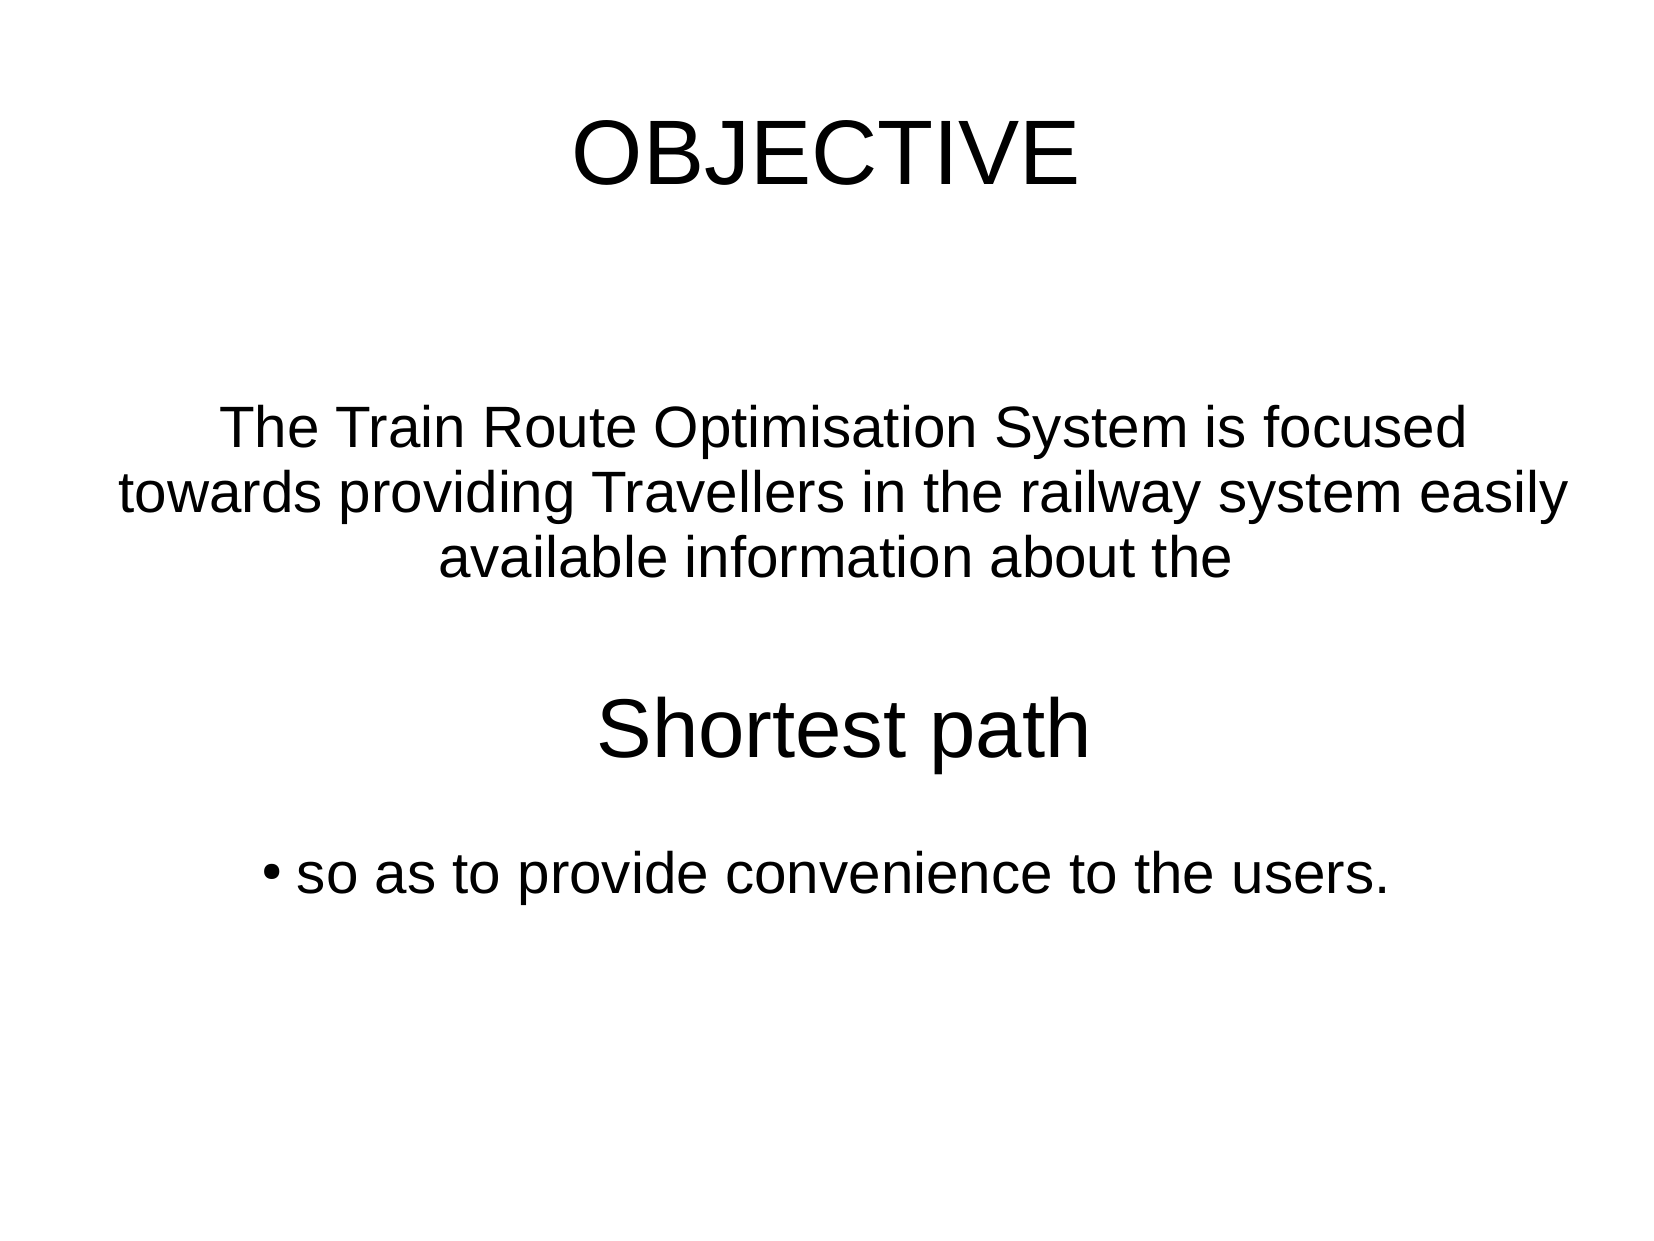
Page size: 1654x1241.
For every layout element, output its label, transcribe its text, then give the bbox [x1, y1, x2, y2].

subtitle The Train Route Optimisation System is focused towards providing Travellers in the railway system easily available information about the Shortest path so as to provide convenience to the users. [82, 290, 1571, 1010]
title OBJECTIVE [82, 49, 1571, 257]
